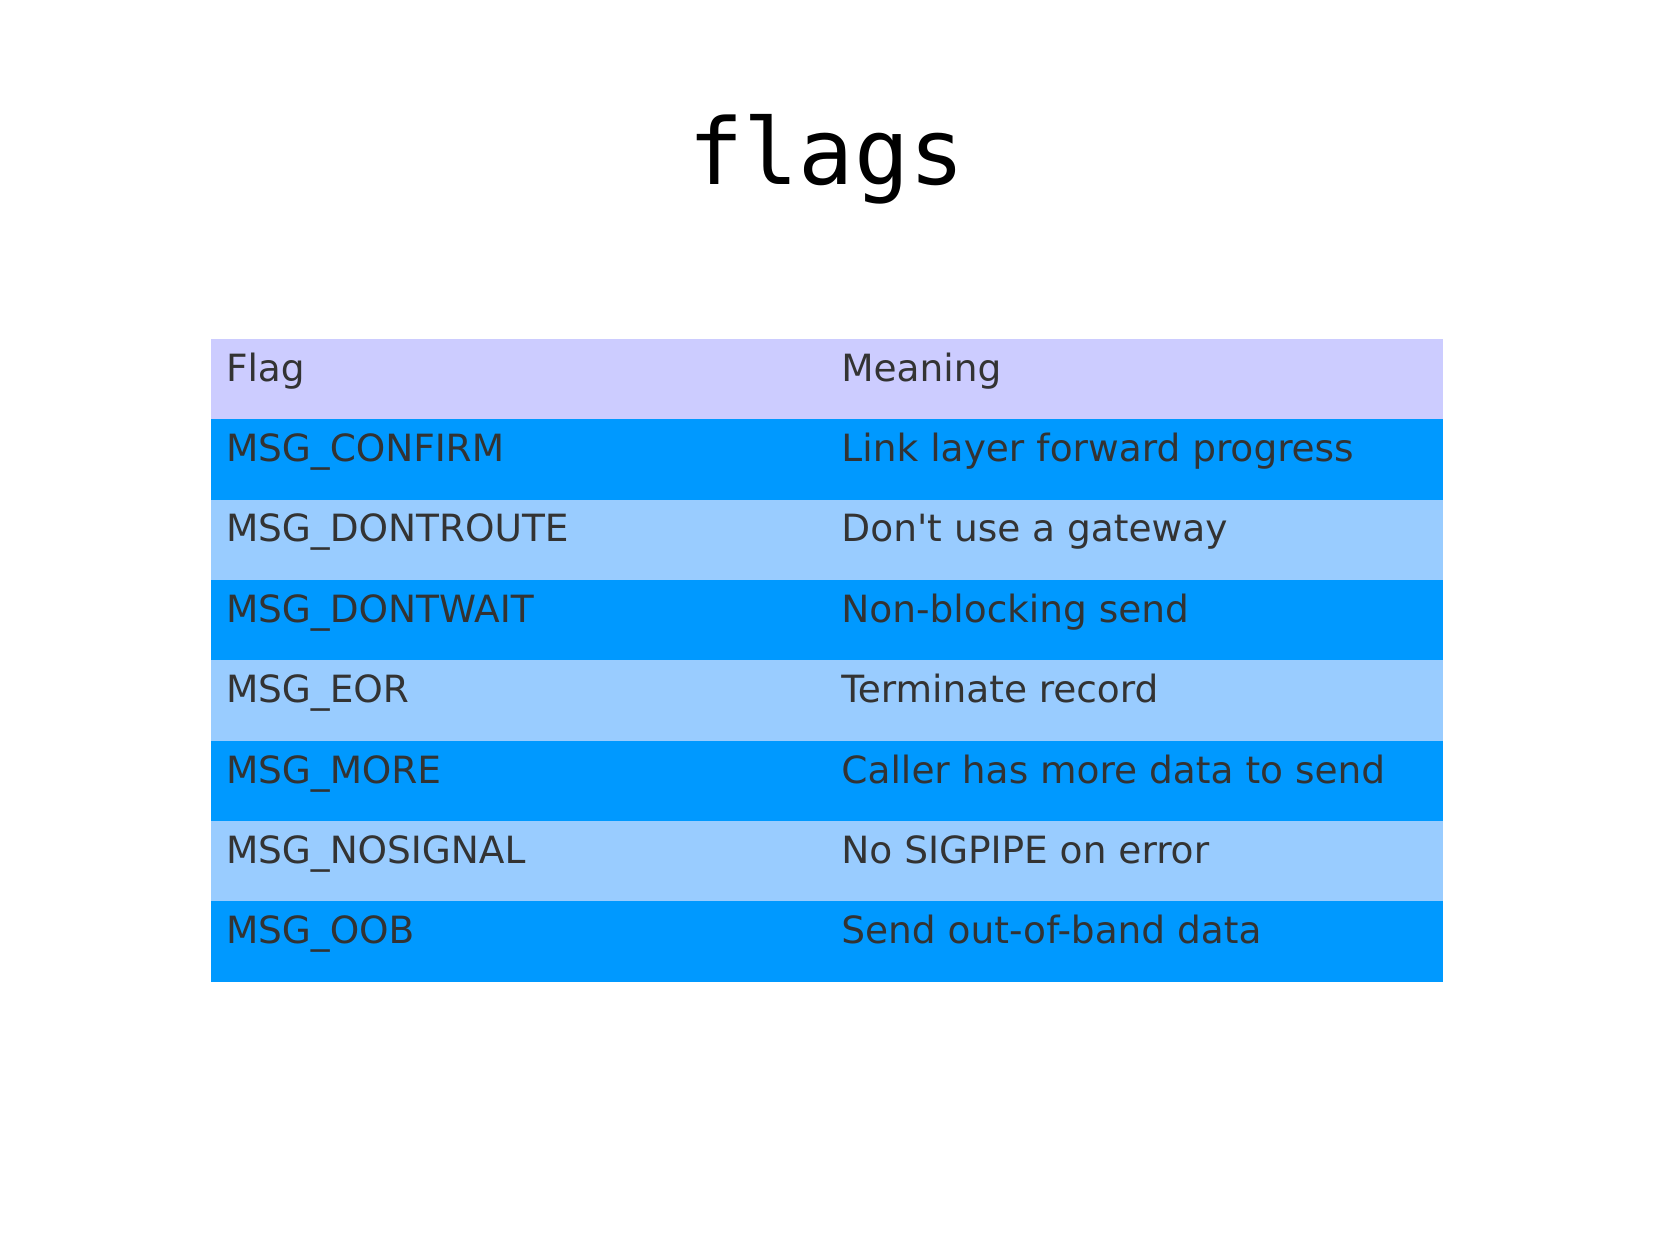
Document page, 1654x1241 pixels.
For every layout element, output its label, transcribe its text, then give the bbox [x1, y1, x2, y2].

table_cell Link layer forward progress [827, 419, 1443, 500]
table_cell Non-blocking send [827, 580, 1443, 660]
table_cell Send out-of-band data [827, 901, 1443, 982]
table_cell Don't use a gateway [827, 500, 1443, 580]
table_header Flag [211, 339, 827, 419]
table_cell Caller has more data to send [827, 741, 1443, 821]
table_cell Terminate record [827, 660, 1443, 741]
table_cell MSG_MORE [211, 741, 827, 821]
table_cell MSG_EOR [211, 660, 827, 741]
table_cell MSG_OOB [211, 901, 827, 982]
table_cell MSG_DONTROUTE [211, 500, 827, 580]
table_cell MSG_NOSIGNAL [211, 821, 827, 901]
title flags [82, 56, 1571, 250]
table_cell MSG_DONTWAIT [211, 580, 827, 660]
table_cell No SIGPIPE on error [827, 821, 1443, 901]
table_cell MSG_CONFIRM [211, 419, 827, 500]
table_header Meaning [827, 339, 1443, 419]
